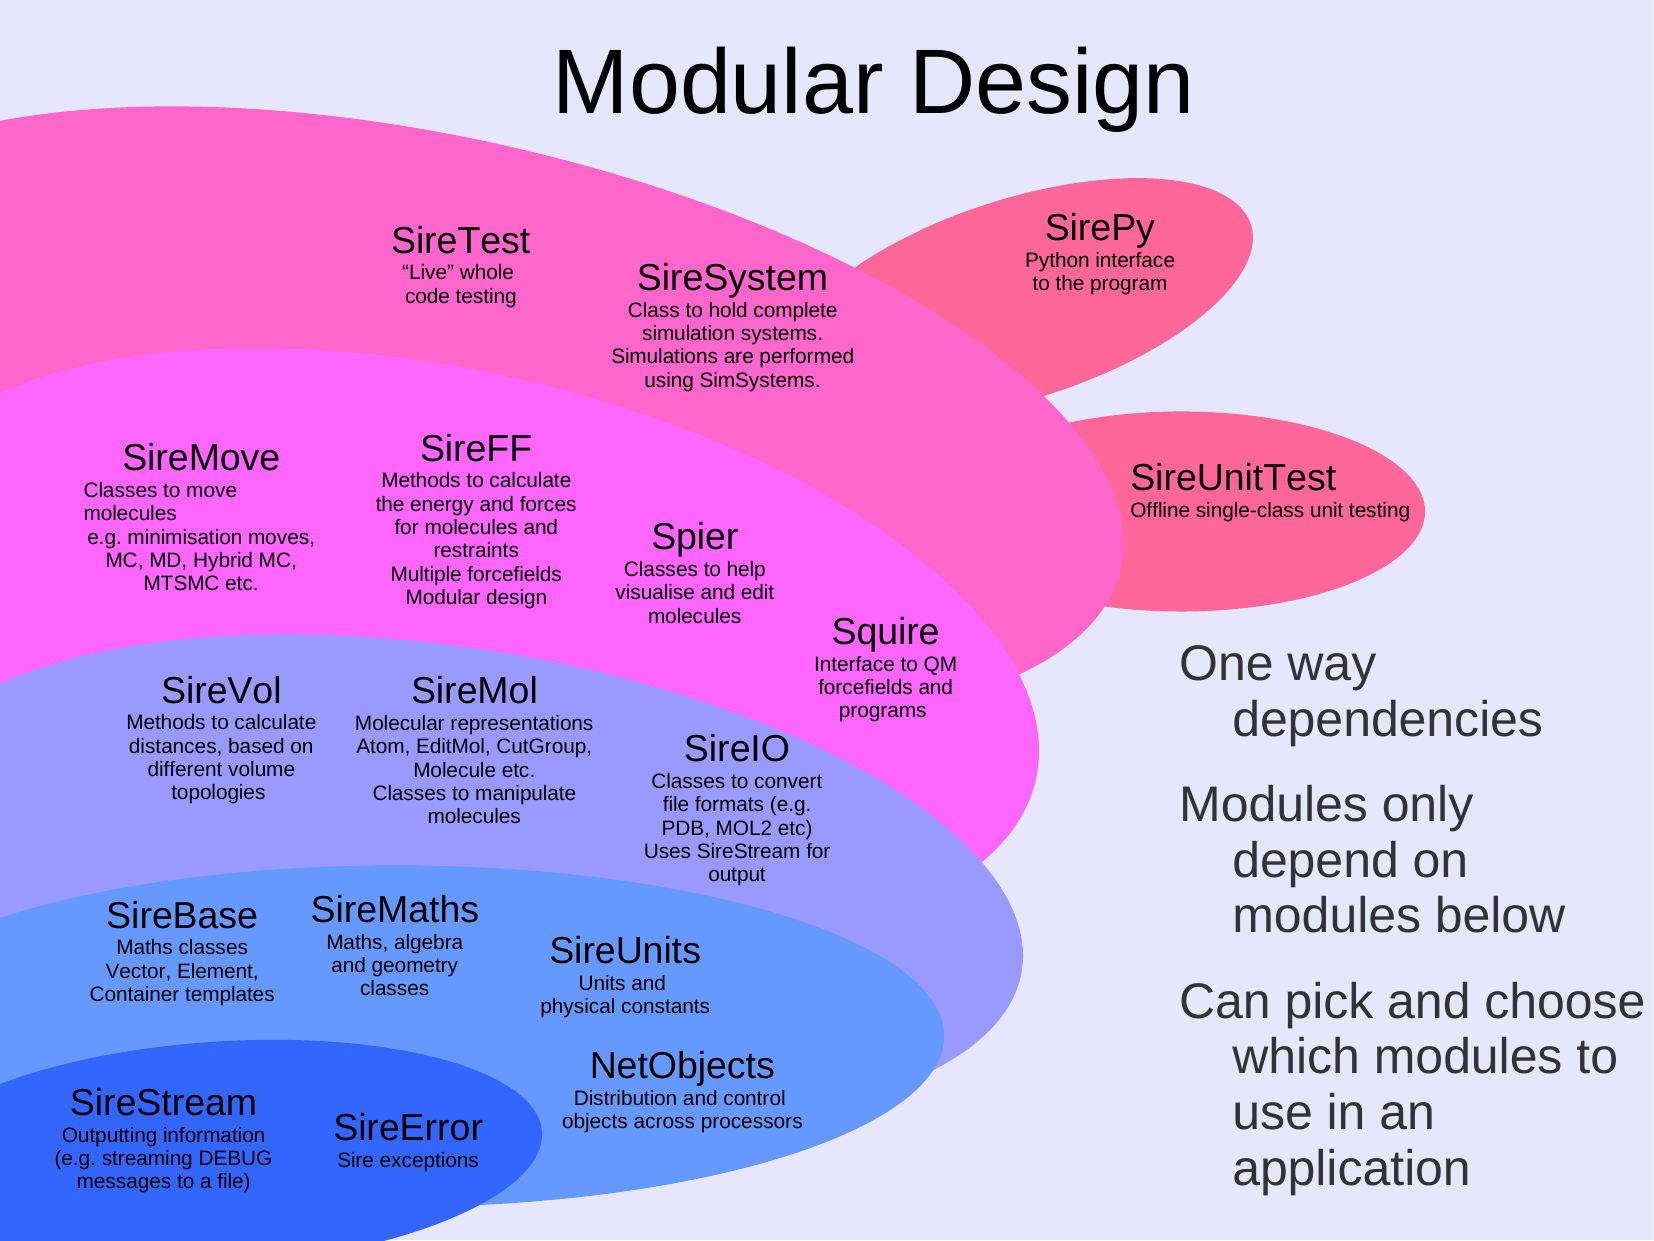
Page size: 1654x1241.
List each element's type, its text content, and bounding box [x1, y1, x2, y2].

text_box SireMaths Maths, algebra and geometry classes [295, 880, 494, 1008]
text_box SireMol Molecular representations Atom, EditMol, CutGroup, Molecule etc. Classes to manipulate molecules [340, 662, 609, 836]
list One way dependencies Modules only depend on modules below Can pick and choose which modules to use in an application [1161, 635, 1648, 1196]
text_box SireStream Outputting information (e.g. streaming DEBUG messages to a file) [39, 1074, 288, 1202]
text_box SireBase Maths classes Vector, Element, Container templates [74, 886, 290, 1014]
title Modular Design [129, 25, 1619, 139]
text_box SirePy Python interface to the program [999, 199, 1201, 304]
text_box SireVol Methods to calculate distances, based on different volume topologies [108, 661, 334, 813]
text_box SireError Sire exceptions [318, 1099, 498, 1180]
text_box Squire Interface to QM forcefields and programs [790, 602, 981, 731]
text_box SireTest “Live” whole code testing [376, 211, 546, 316]
text_box SireUnits Units and physical constants [525, 922, 725, 1027]
text_box [0, 107, 1421, 1241]
text_box SireIO Classes to convert file formats (e.g. PDB, MOL2 etc) Uses SireStream for output [623, 720, 851, 894]
text_box NetObjects Distribution and control objects across processors [547, 1036, 818, 1141]
text_box SireSystem Class to hold complete simulation systems. Simulations are performed using SimSystems. [575, 249, 891, 400]
text_box Spier Classes to help visualise and edit molecules [574, 508, 815, 636]
text_box SireUnitTest Offline single-class unit testing [1115, 448, 1426, 530]
text_box SireFF Methods to calculate the energy and forces for molecules and restraints Multiple forcefields Modular design [356, 419, 597, 617]
text_box SireMove Classes to move molecules e.g. minimisation moves, MC, MD, Hybrid MC, MTSMC etc. [68, 429, 334, 604]
